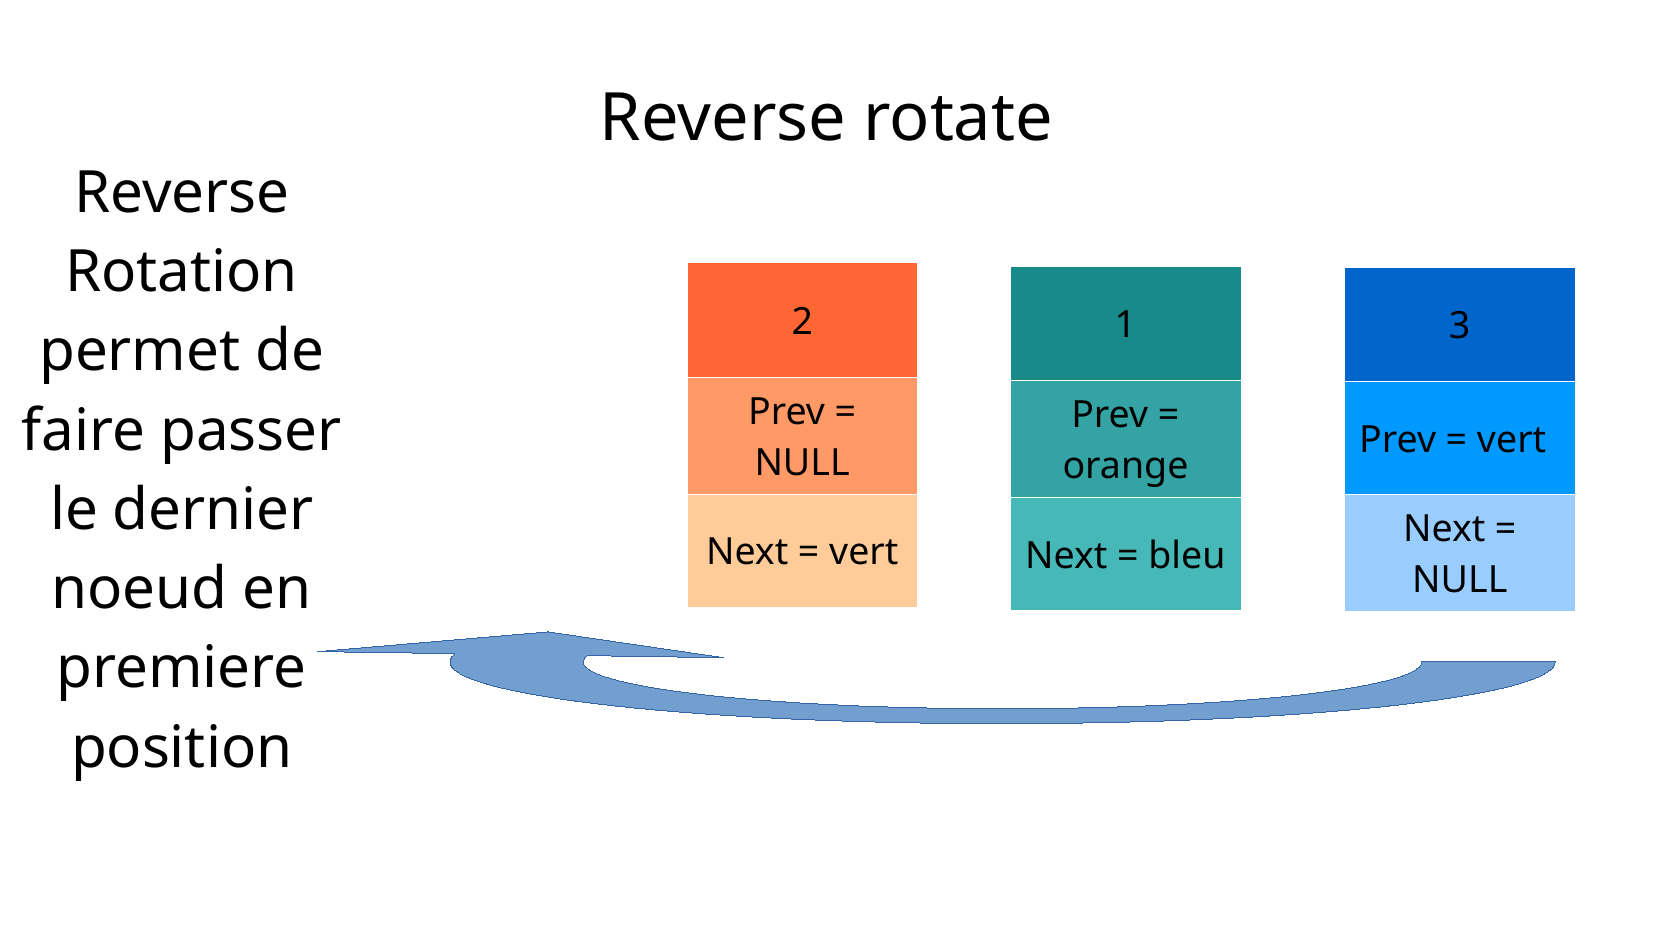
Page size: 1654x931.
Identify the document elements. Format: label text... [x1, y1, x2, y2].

list Reverse Rotation permet de faire passer le dernier noeud en premiere position [0, 150, 368, 795]
table_cell Next = bleu [1011, 498, 1241, 610]
text_box [368, 631, 1556, 724]
table_cell Next = NULL [1345, 495, 1575, 611]
table_header 3 [1345, 268, 1575, 381]
table_header 2 [688, 263, 917, 377]
table_cell Prev = vert [1345, 382, 1575, 494]
title Reverse rotate [82, 37, 1571, 193]
table_cell Prev = NULL [688, 378, 917, 494]
table_cell Prev = orange [1011, 381, 1241, 497]
table_cell Next = vert [688, 495, 917, 607]
table_header 1 [1011, 267, 1241, 380]
